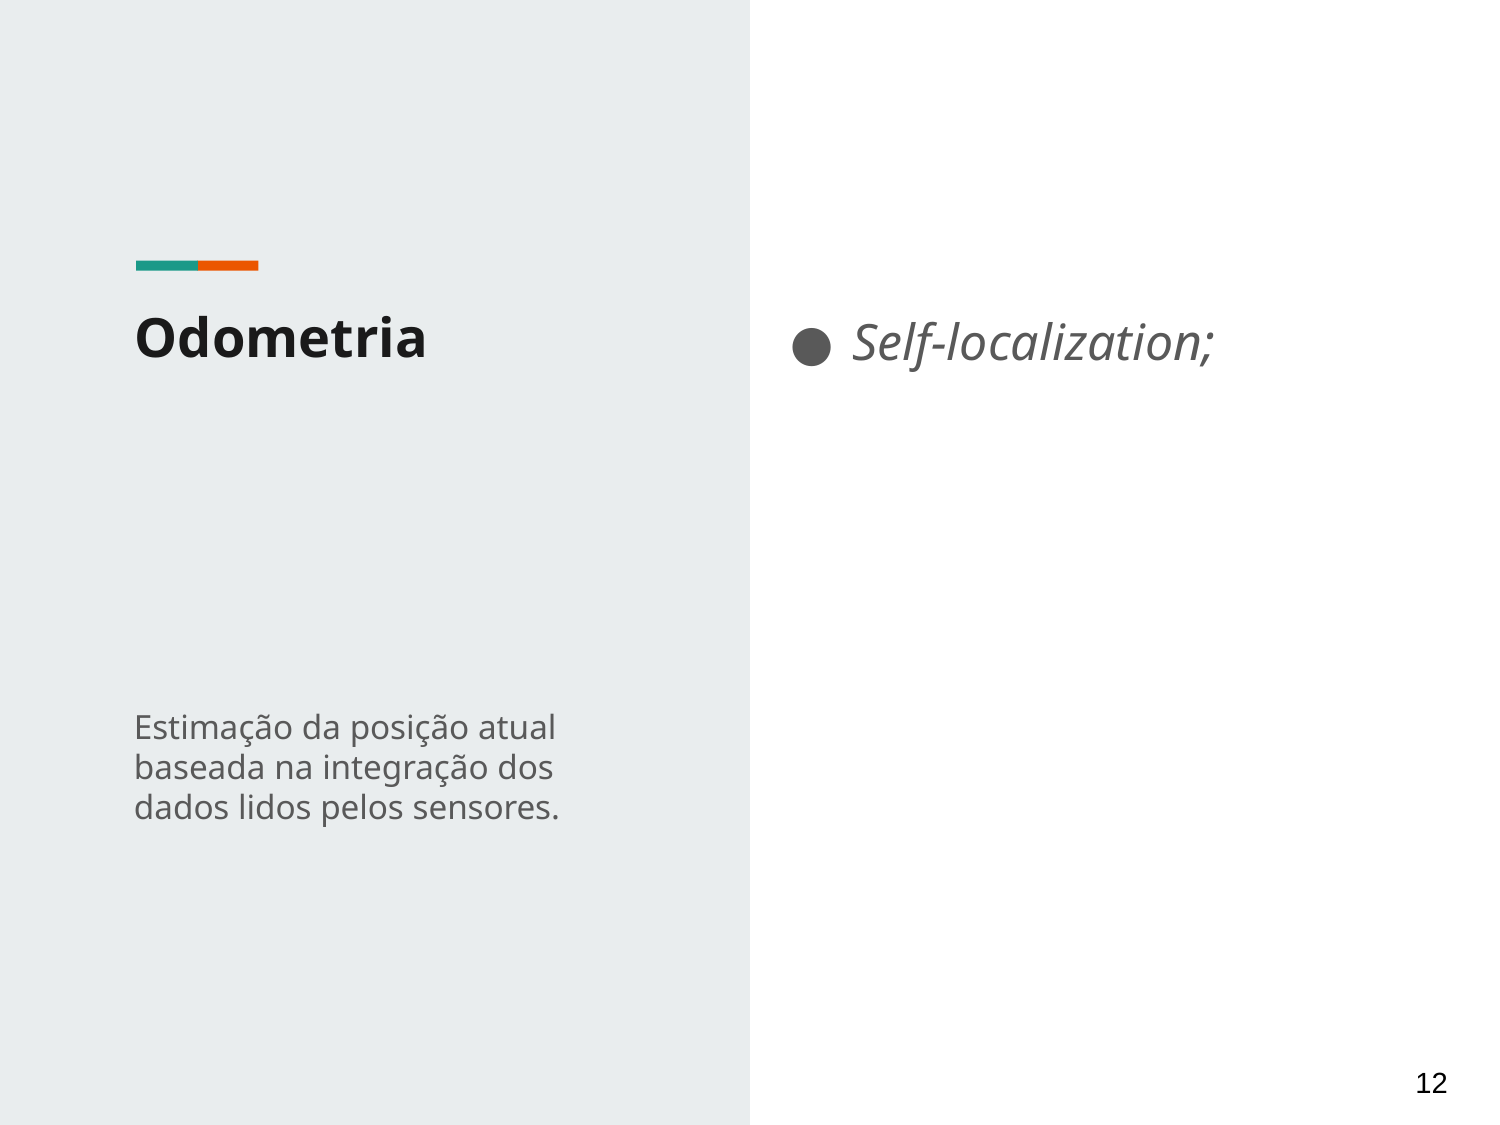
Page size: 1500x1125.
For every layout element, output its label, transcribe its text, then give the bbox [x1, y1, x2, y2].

title Odometria [119, 288, 662, 658]
subtitle Estimação da posição atual baseada na integração dos dados lidos pelos sensores. [118, 691, 661, 858]
list Self-localization; [762, 295, 1461, 958]
slide_number 12 [1400, 1038, 1491, 1125]
